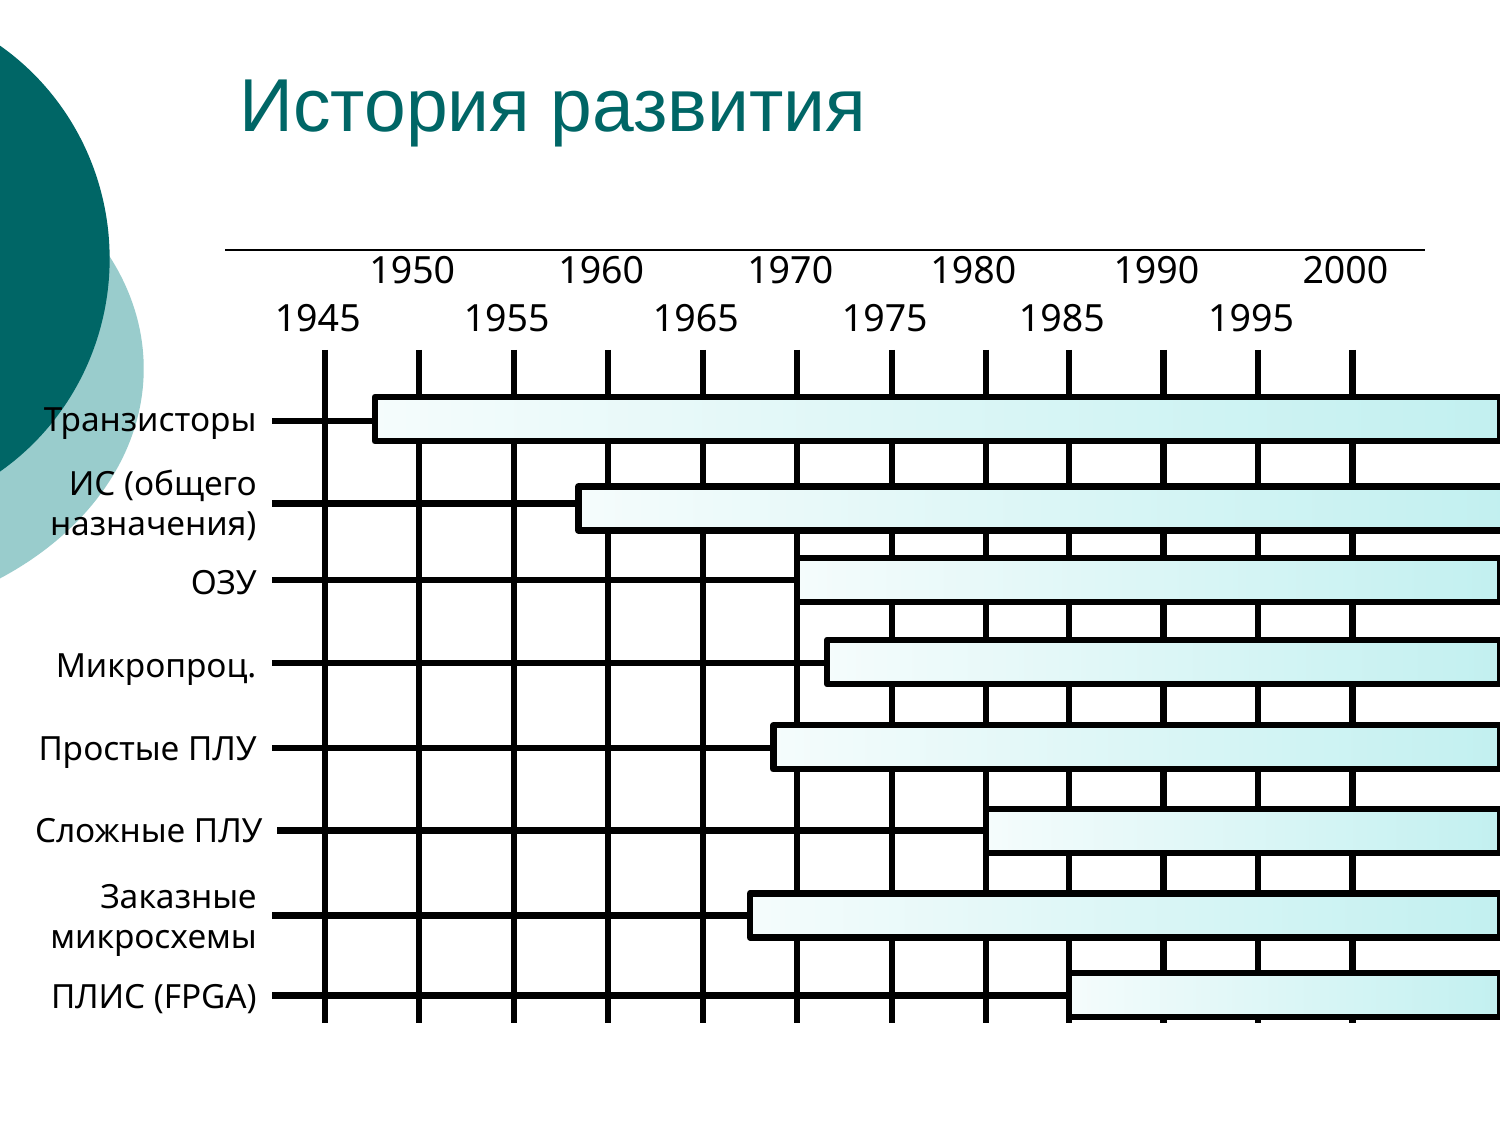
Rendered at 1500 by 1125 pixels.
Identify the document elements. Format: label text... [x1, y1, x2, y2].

text_box [827, 639, 1500, 685]
text_box 1955 [449, 287, 579, 347]
text_box Транзисторы [0, 390, 272, 446]
text_box 1995 [1193, 287, 1323, 347]
text_box 1960 [543, 238, 673, 299]
text_box [773, 725, 1500, 770]
text_box [374, 397, 1500, 442]
text_box 1990 [1098, 238, 1228, 299]
text_box 1970 [732, 238, 862, 299]
text_box 2000 [1287, 238, 1417, 299]
text_box 1975 [827, 287, 957, 347]
text_box 1945 [260, 287, 390, 347]
text_box Сложные ПЛУ [5, 802, 278, 857]
text_box Заказные микросхемы [0, 868, 272, 963]
text_box ПЛИС (FPGA) [0, 967, 272, 1023]
text_box Простые ПЛУ [0, 719, 272, 775]
text_box 1950 [354, 238, 484, 299]
text_box ОЗУ [0, 554, 272, 609]
text_box Микропроц. [0, 636, 272, 692]
text_box [986, 808, 1500, 853]
text_box [1068, 972, 1500, 1017]
text_box ИС (общего назначения) [0, 454, 272, 550]
text_box [578, 486, 1500, 531]
text_box 1985 [1004, 287, 1134, 347]
text_box 1980 [915, 238, 1045, 299]
title История развития [224, 49, 1425, 237]
text_box 1965 [638, 287, 768, 347]
text_box [749, 893, 1500, 938]
text_box [797, 557, 1500, 603]
